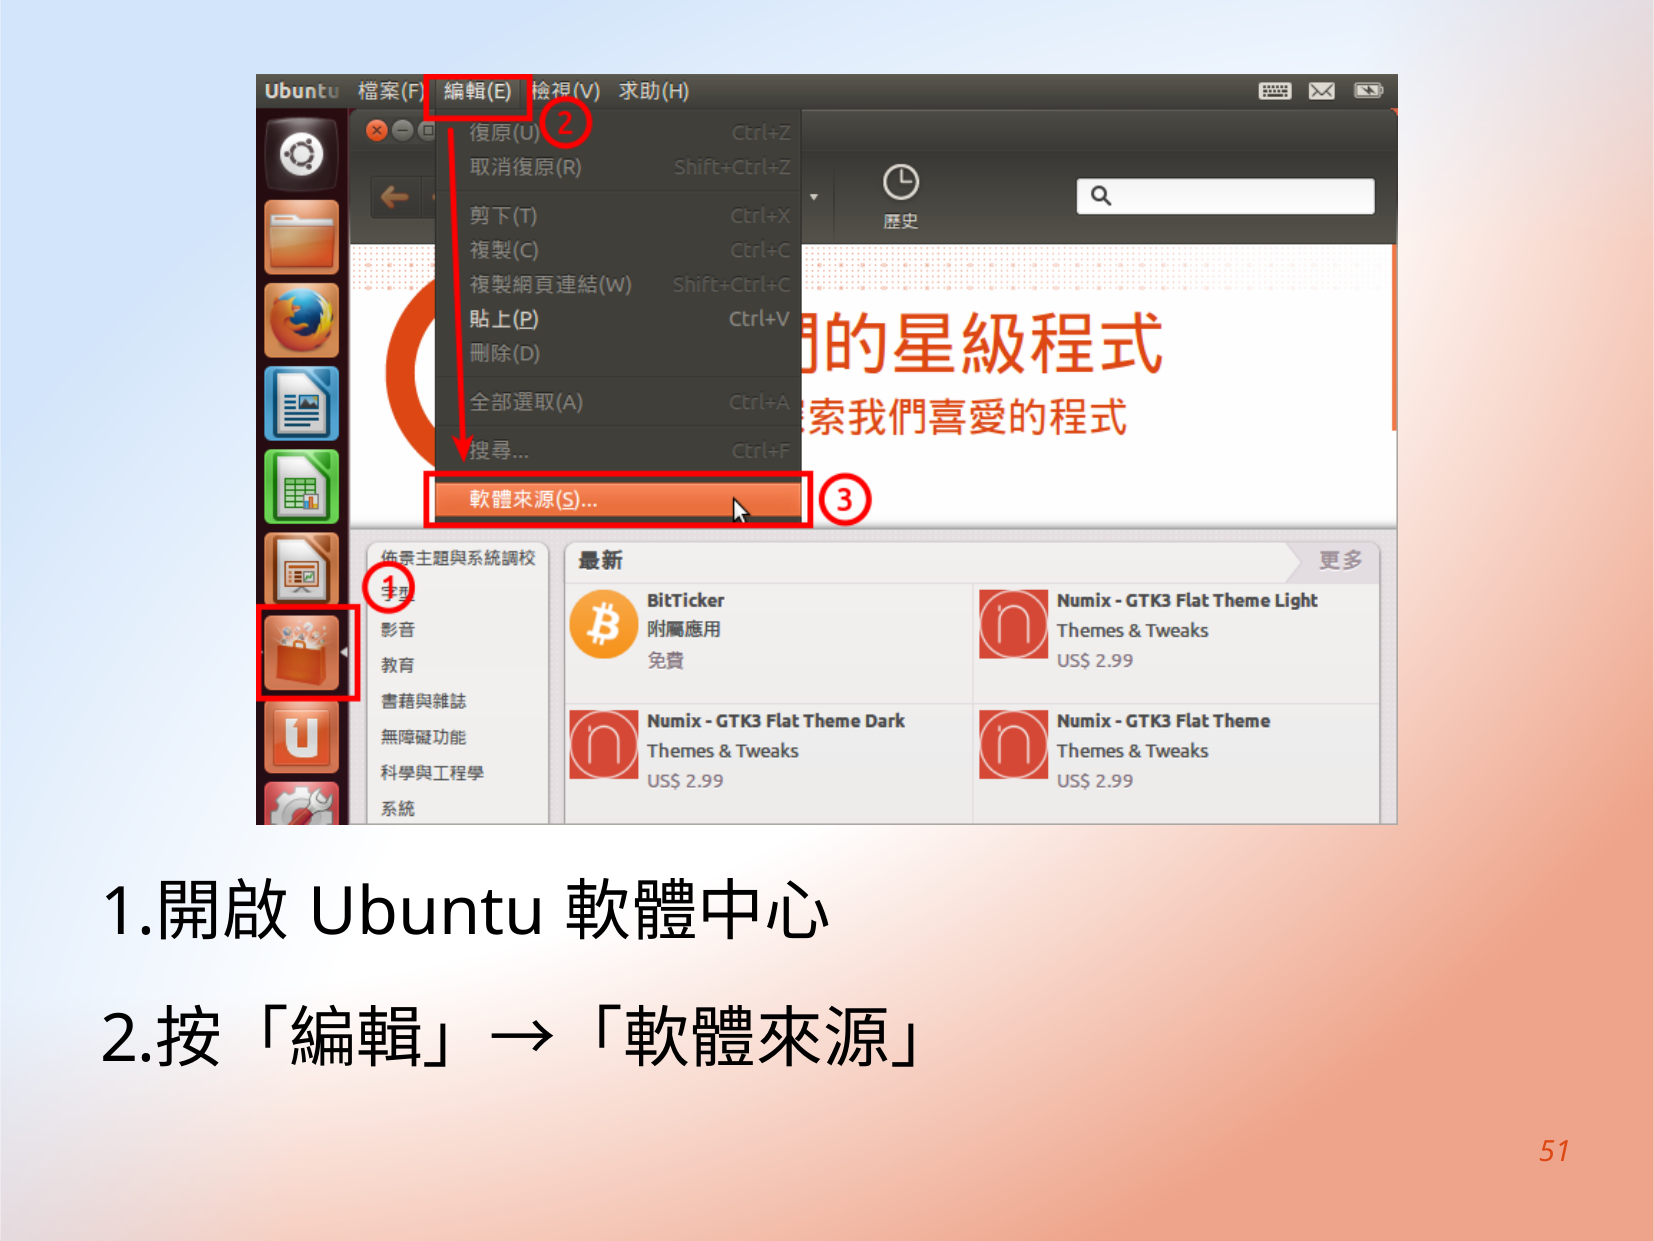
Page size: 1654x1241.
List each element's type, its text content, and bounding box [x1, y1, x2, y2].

list 開啟Ubuntu軟體中心 按「編輯」→「軟體來源」 [82, 857, 1571, 1201]
picture [0, 0, 1654, 1241]
